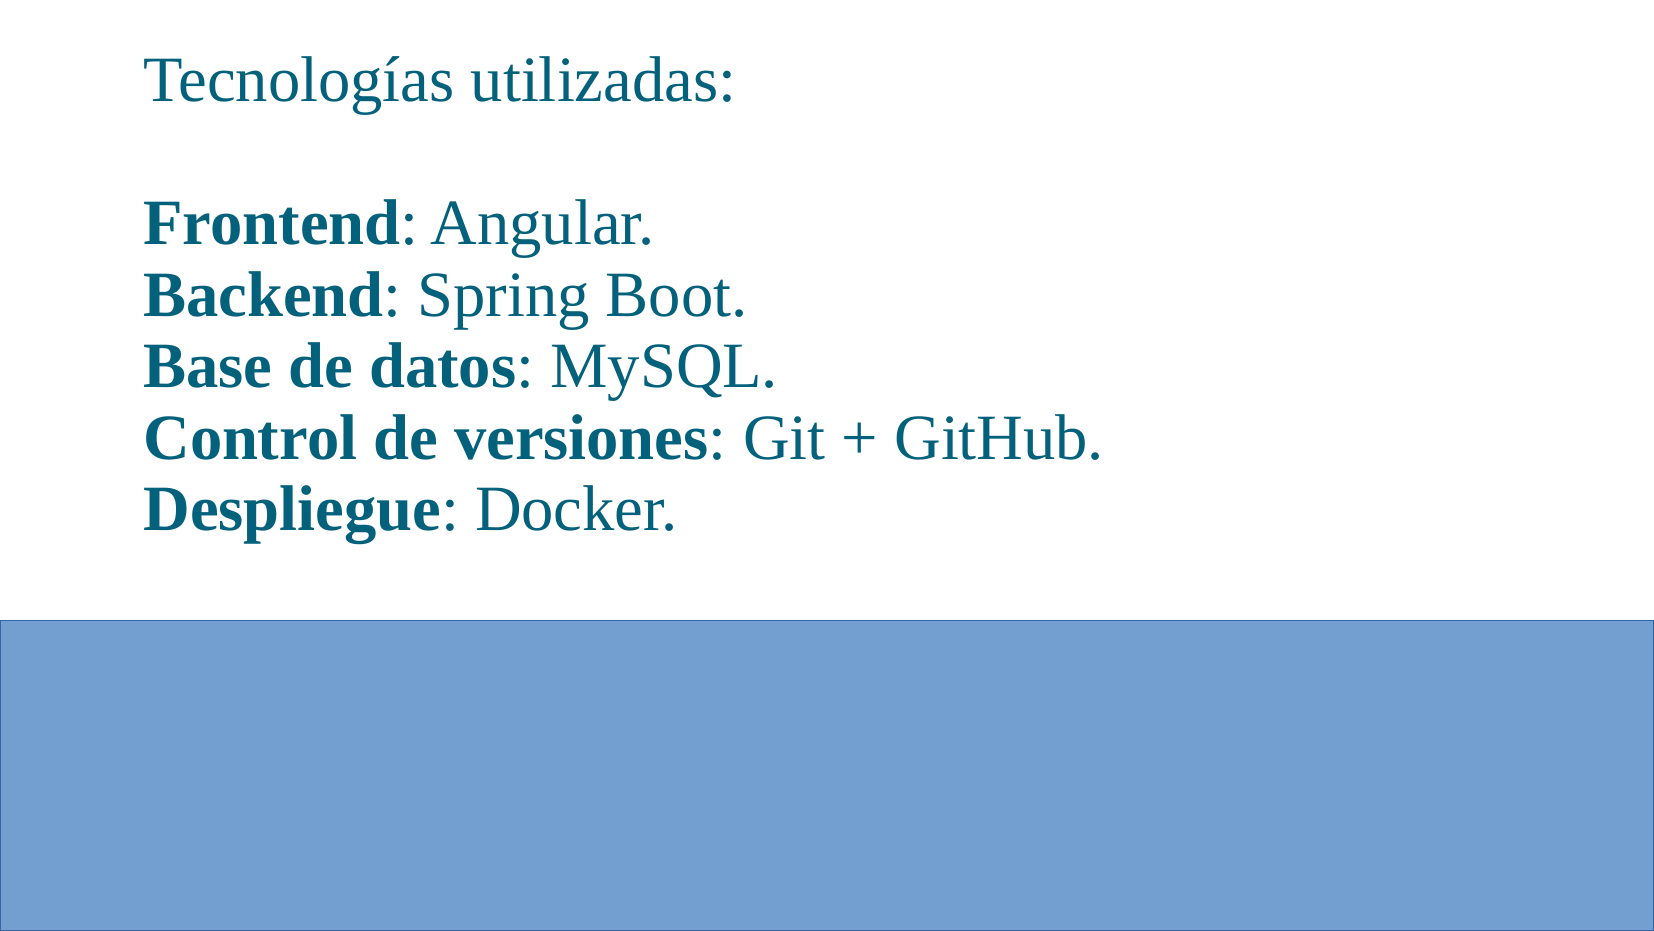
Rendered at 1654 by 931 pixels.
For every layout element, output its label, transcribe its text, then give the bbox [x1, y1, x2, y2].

title Tecnologías utilizadas: Frontend: Angular. Backend: Spring Boot. Base de datos: MySQL. Control de versiones: Git + GitHub. Despliegue: Docker. [82, 44, 1571, 550]
